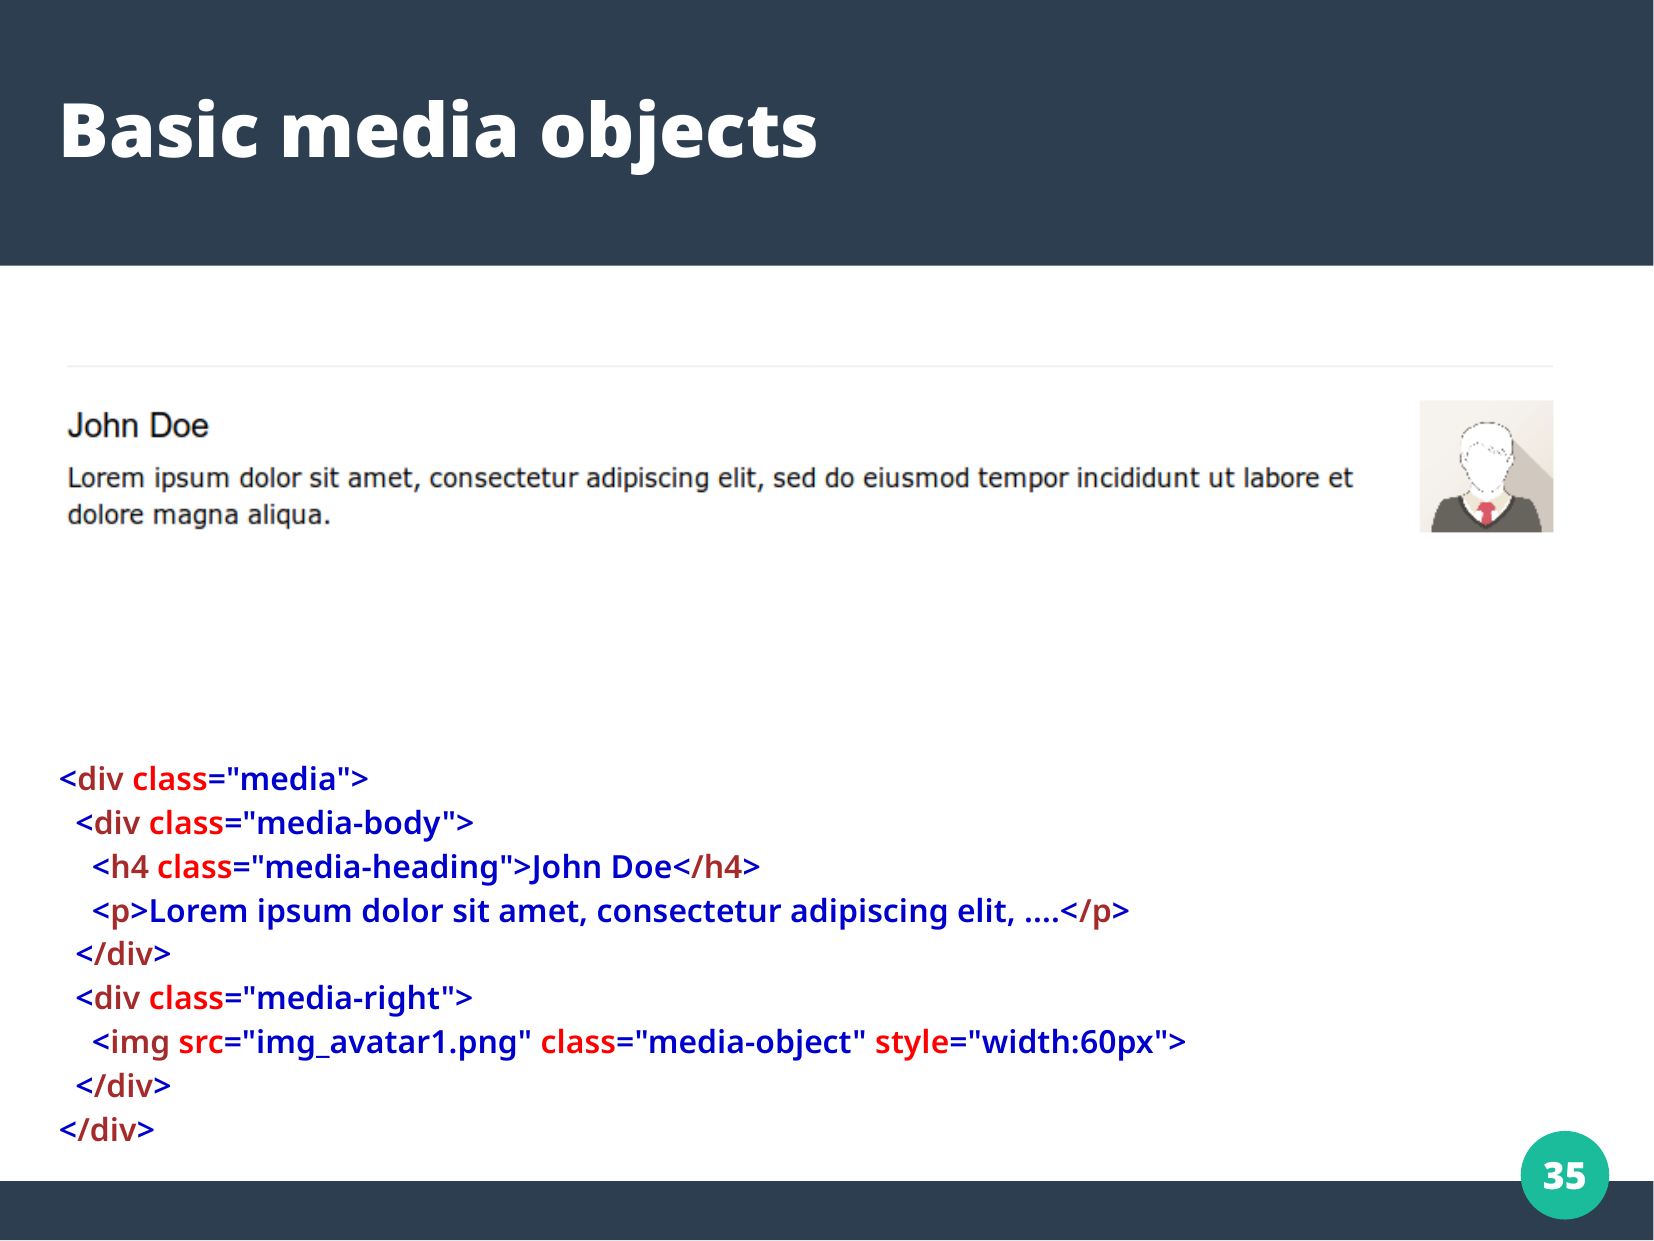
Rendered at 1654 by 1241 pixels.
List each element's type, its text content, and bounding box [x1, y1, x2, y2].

title Basic media objects [59, 49, 1595, 207]
picture [56, 354, 1572, 562]
list <div class="media"> <div class="media-body"> <h4 class="media-heading">John Doe</h4> <p>Lorem ipsum dolor sit amet, consectetur adipiscing elit, ....</p> </div> <div class="media-right"> <img src="img_avatar1.png" class="media-object" style="width:60px"> </div> </div> [59, 756, 1595, 1151]
